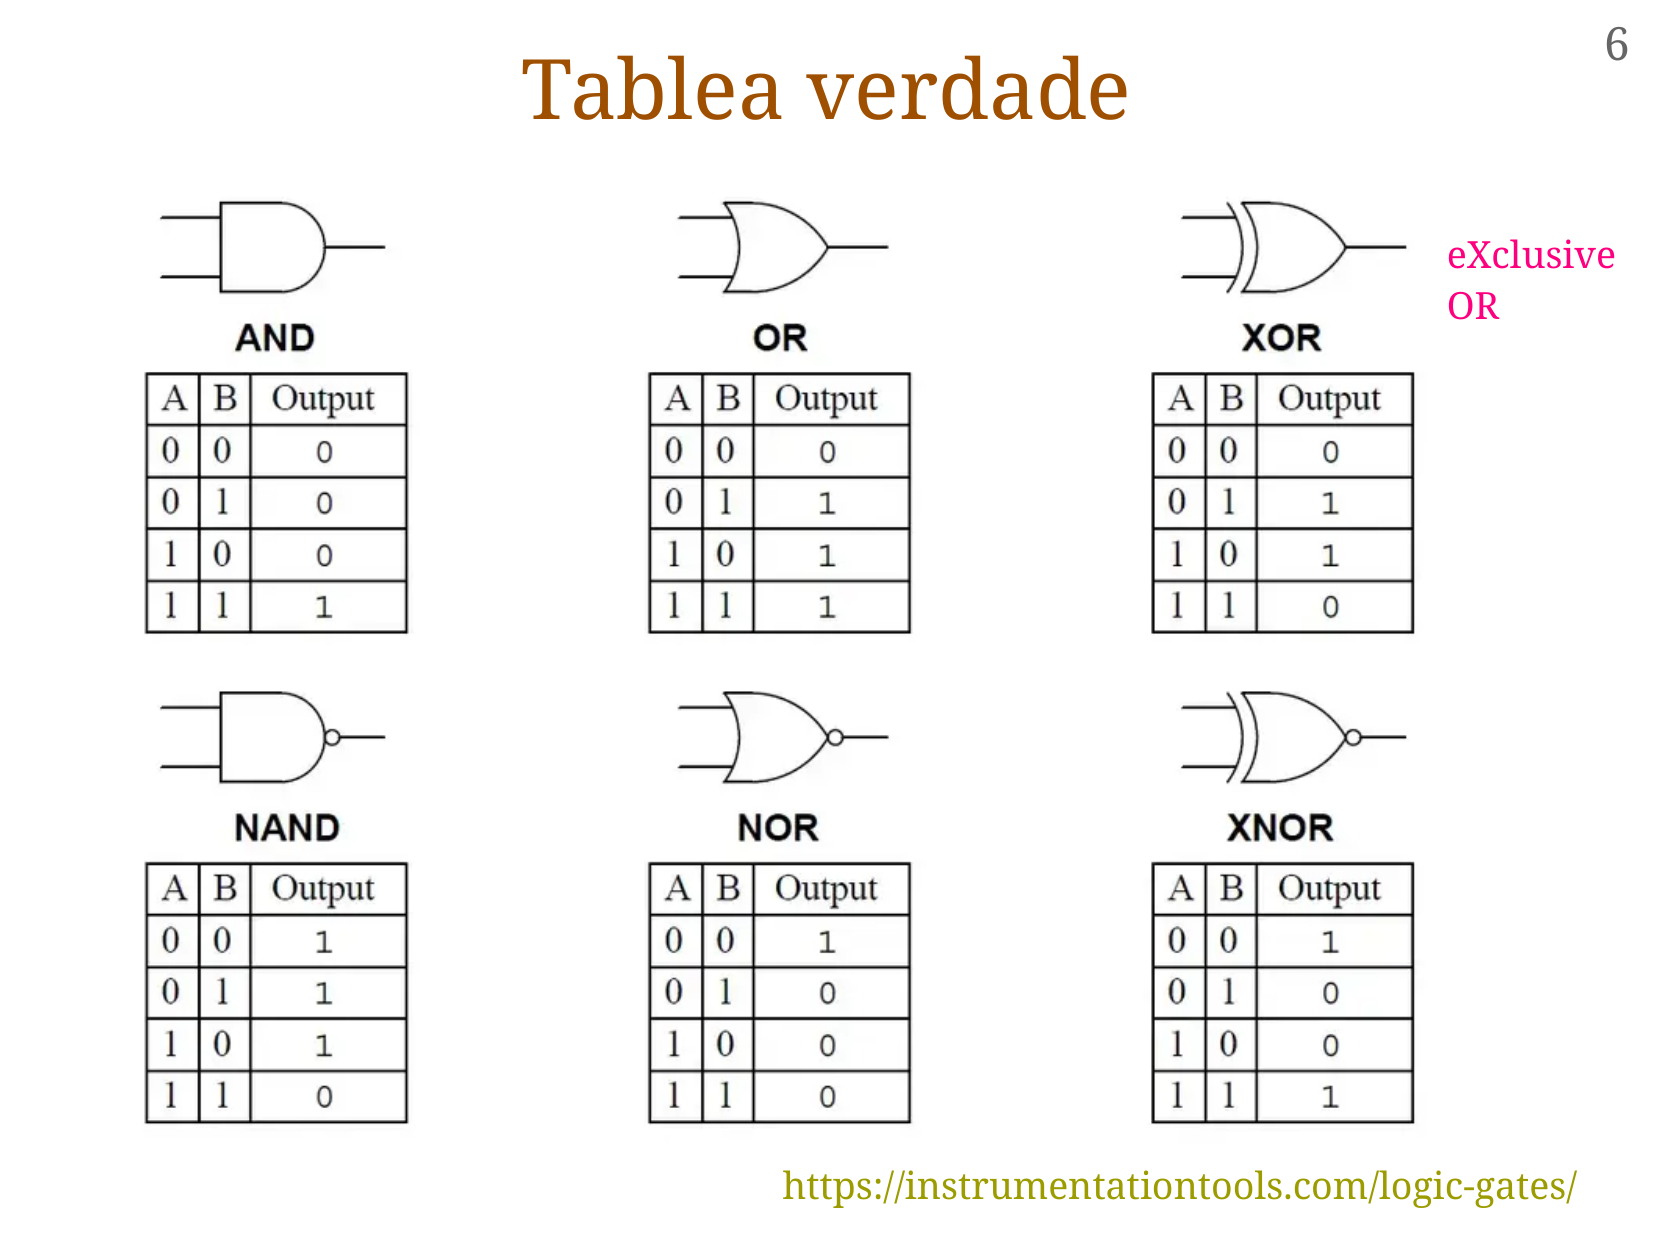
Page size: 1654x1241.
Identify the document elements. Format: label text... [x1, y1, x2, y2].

text_box https://instrumentationtools.com/logic-gates/ [767, 1151, 1593, 1218]
picture [26, 191, 1627, 1144]
title Tablea verdade [59, 29, 1595, 148]
text_box eXclusive OR [1432, 221, 1654, 339]
